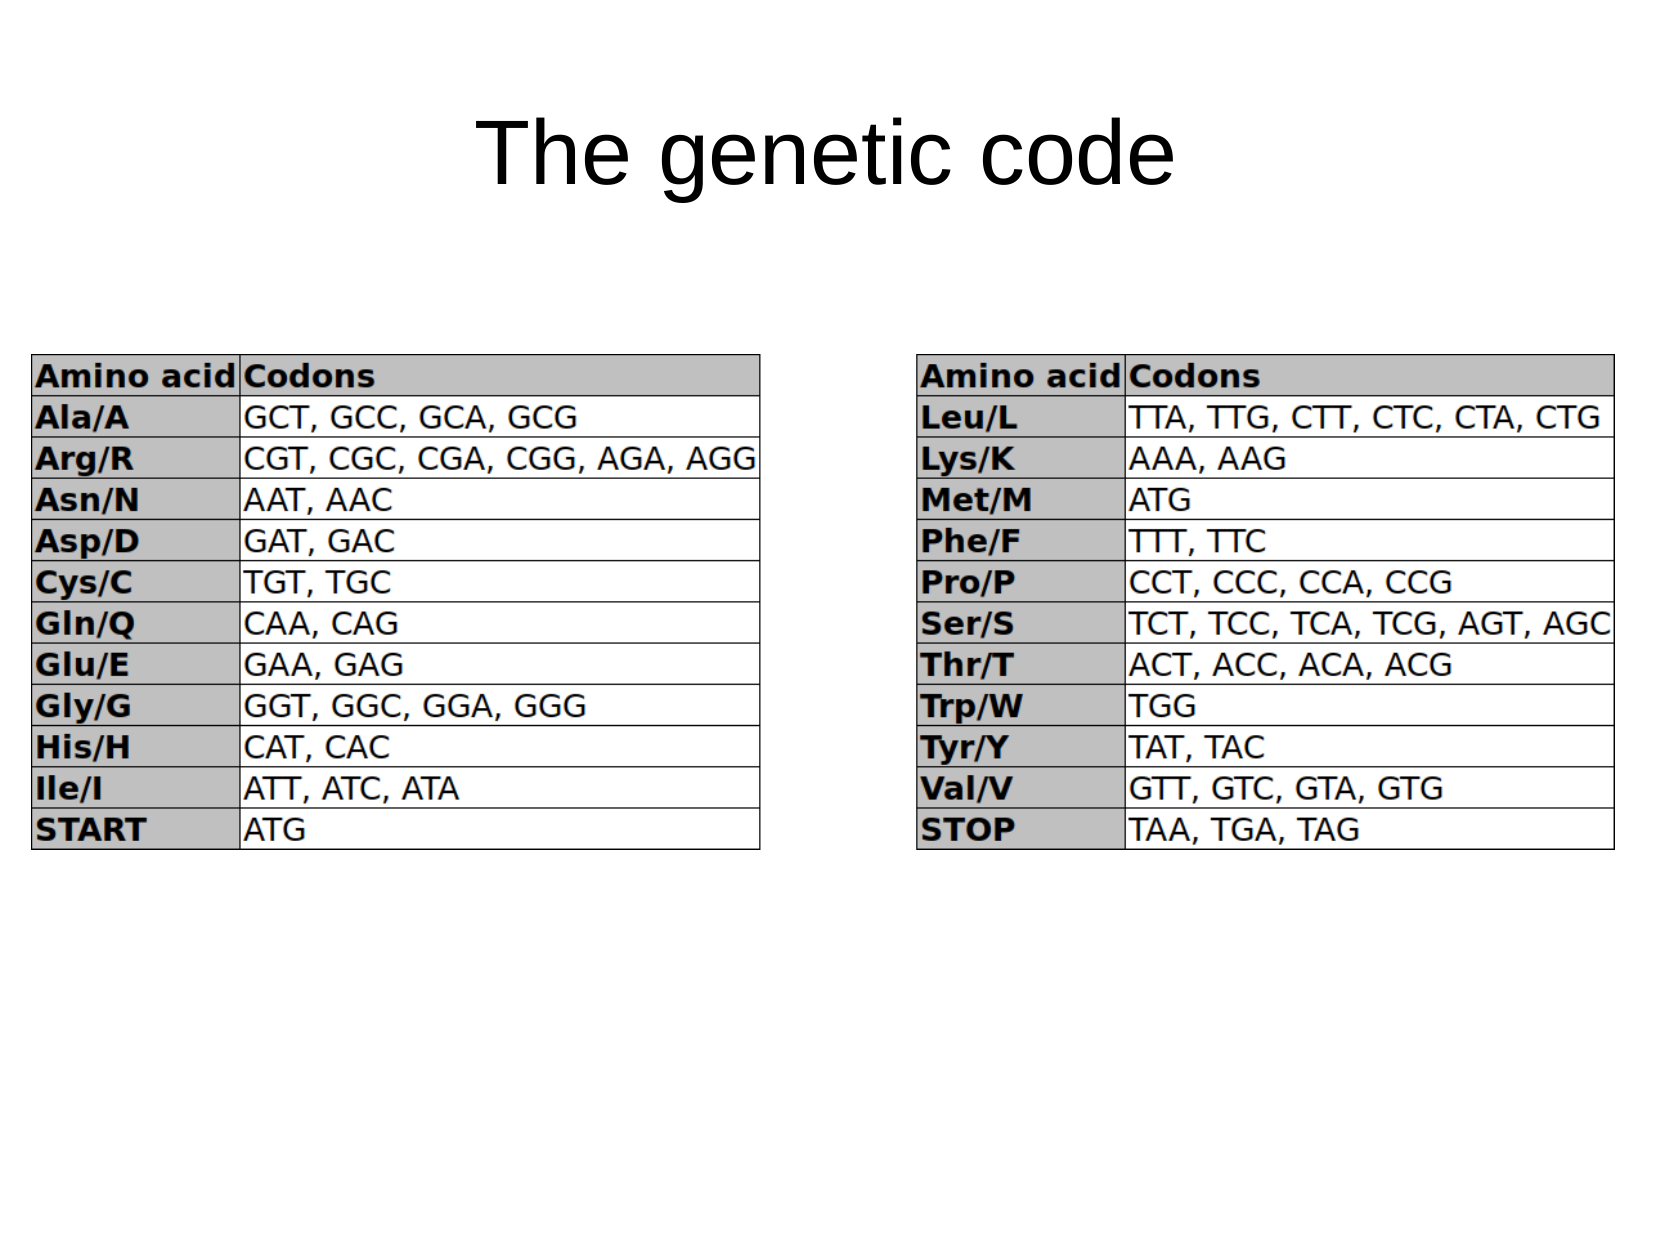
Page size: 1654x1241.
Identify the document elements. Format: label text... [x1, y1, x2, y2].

picture [31, 354, 1615, 850]
title The genetic code [82, 49, 1571, 257]
